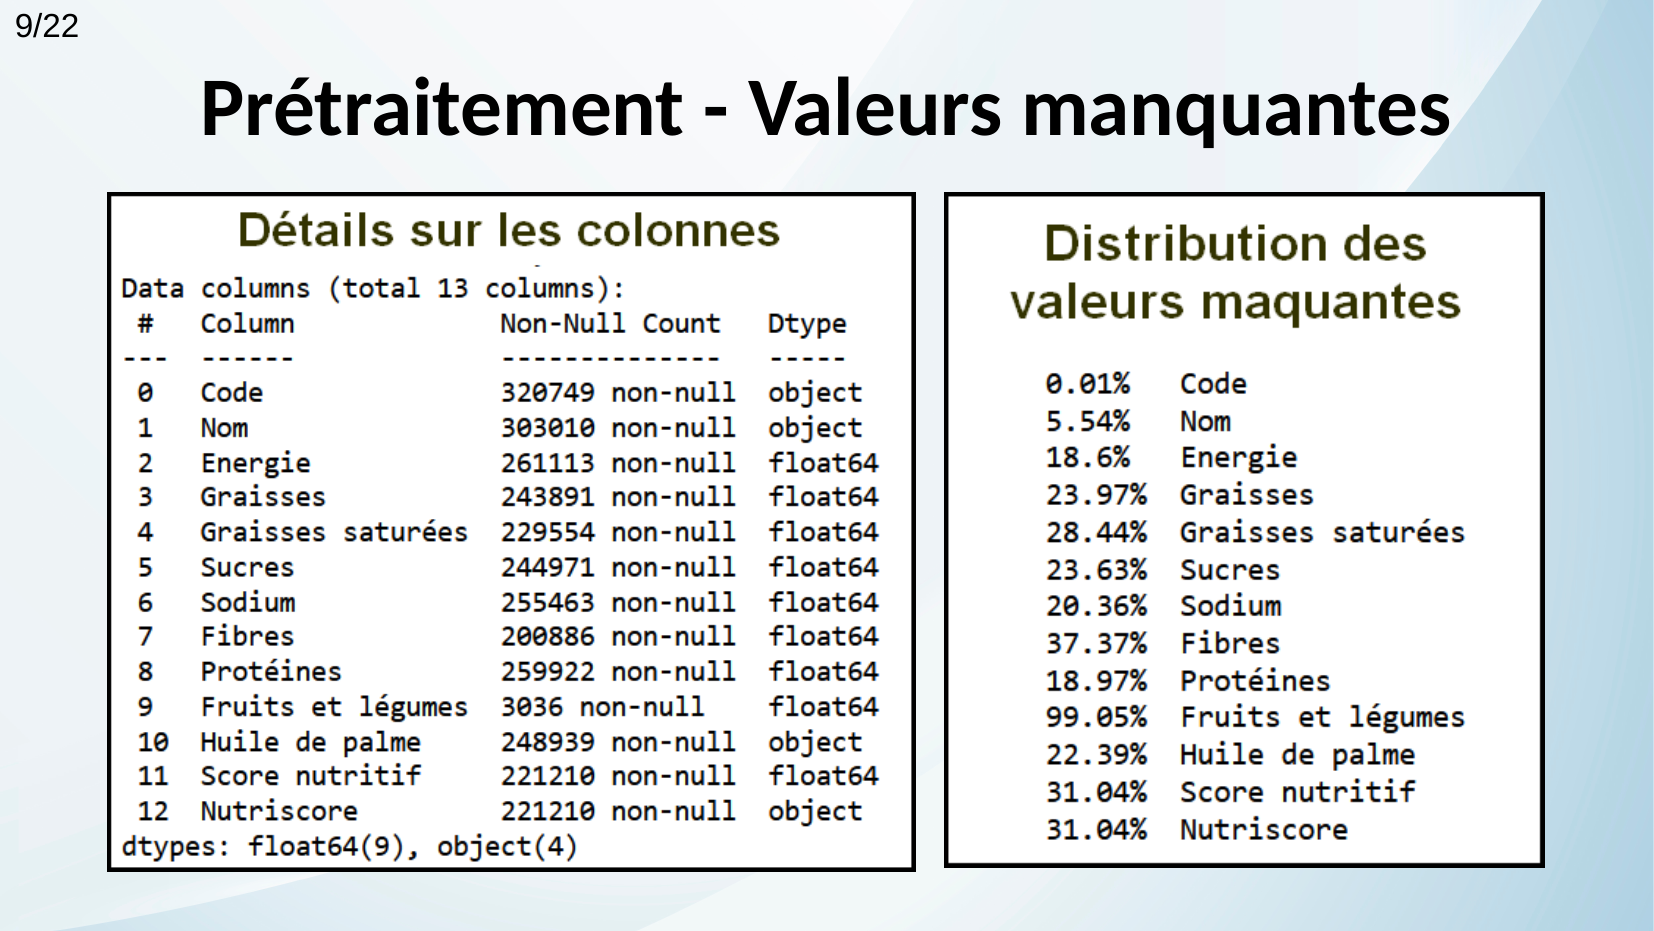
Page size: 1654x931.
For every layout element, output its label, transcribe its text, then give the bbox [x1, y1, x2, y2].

title Prétraitement - Valeurs manquantes [82, 37, 1571, 193]
text_box 9/22 [0, 0, 119, 60]
picture [0, 0, 1654, 931]
